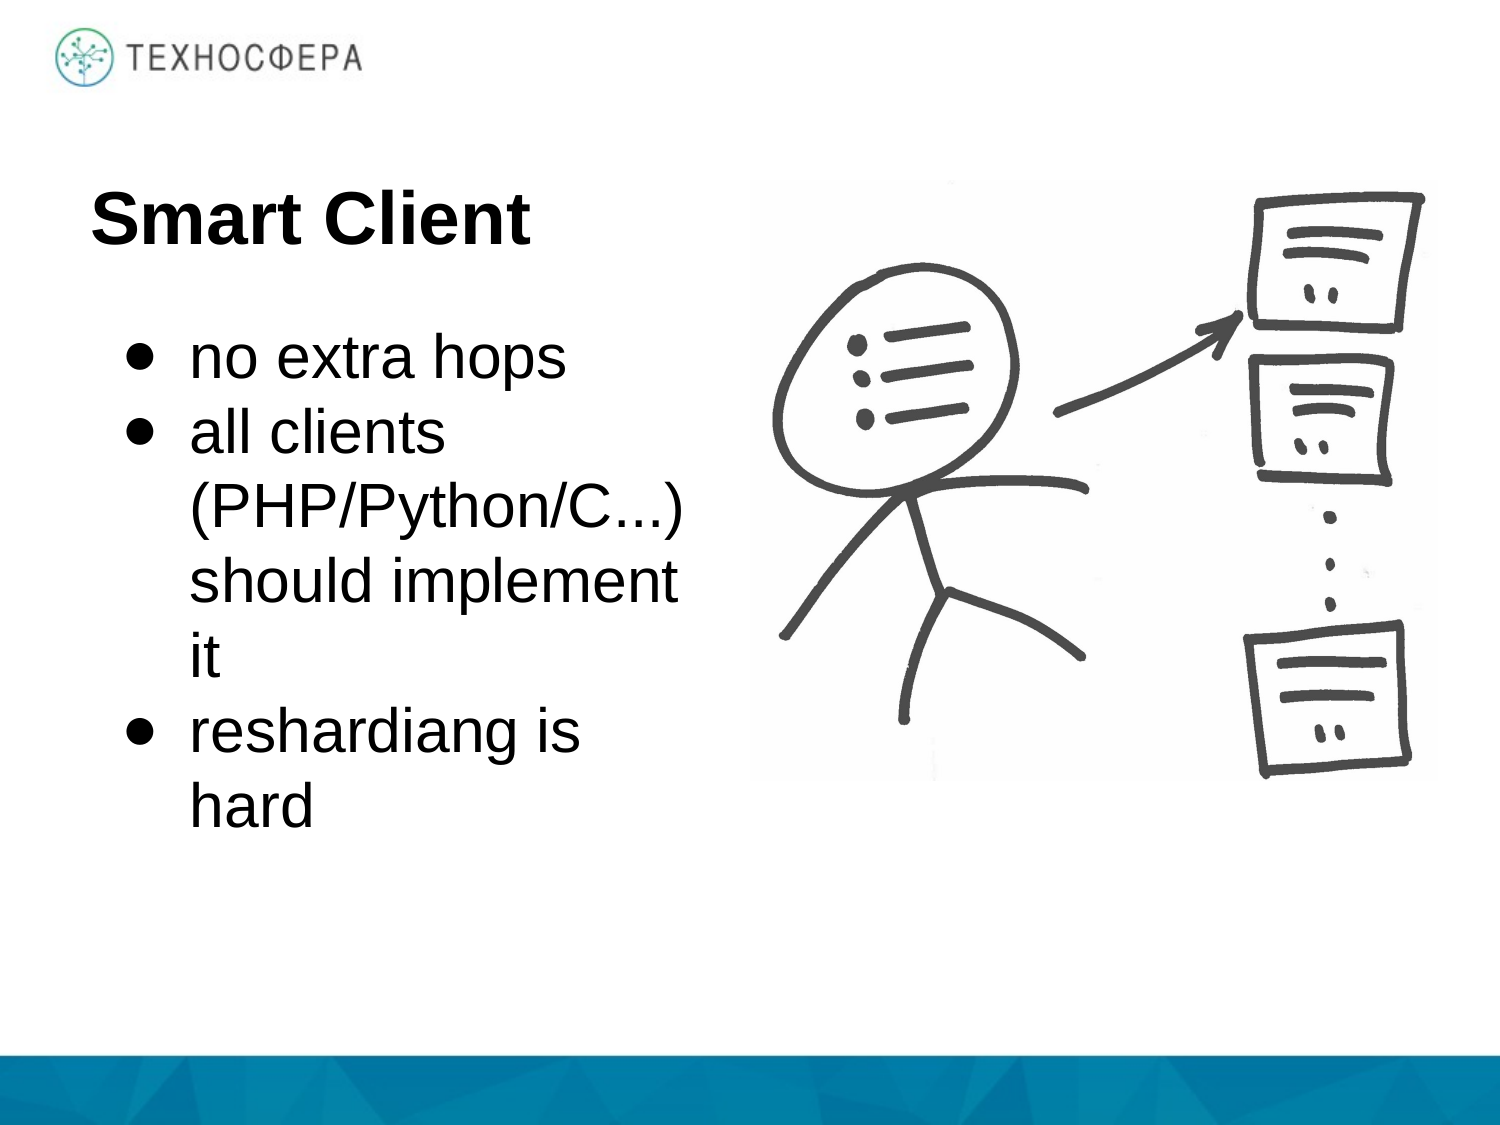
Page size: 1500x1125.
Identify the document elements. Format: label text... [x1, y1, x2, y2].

picture [0, 0, 1500, 1057]
title Smart Client [75, 134, 1425, 275]
list no extra hops all clients (PHP/Python/C...)should implement it reshardiang is hard [99, 300, 730, 792]
